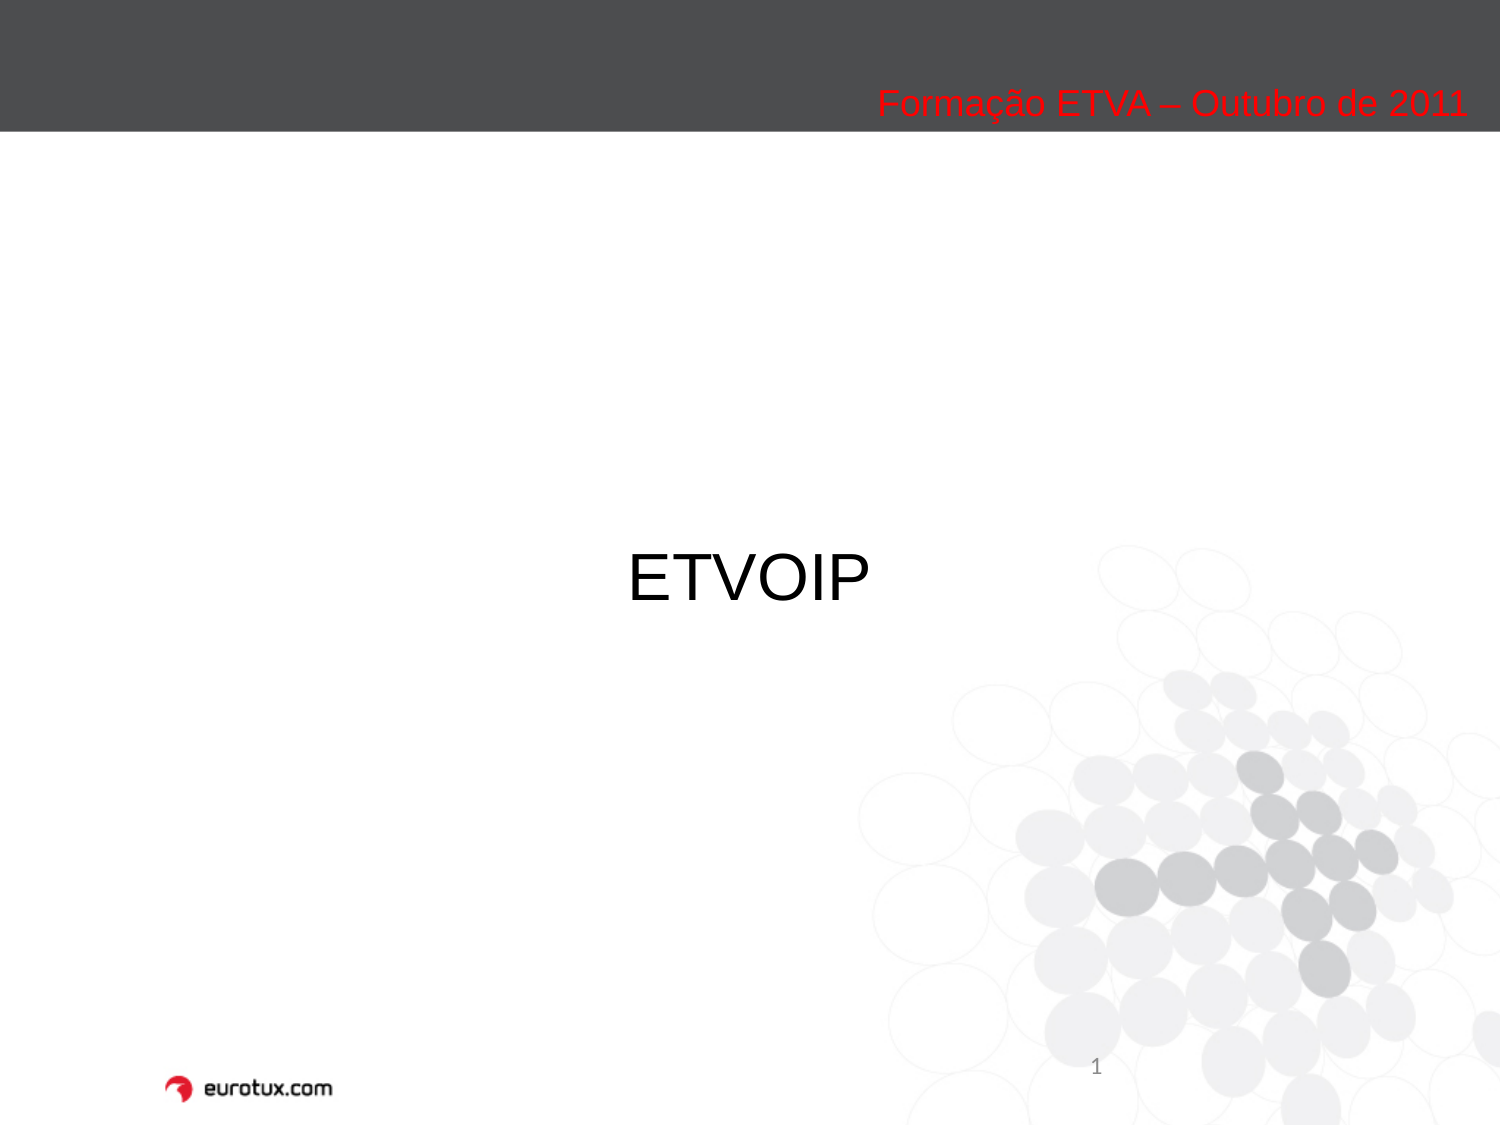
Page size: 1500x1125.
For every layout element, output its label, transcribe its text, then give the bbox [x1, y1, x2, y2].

picture [0, 0, 1500, 1125]
subtitle ETVOIP [75, 249, 1425, 906]
